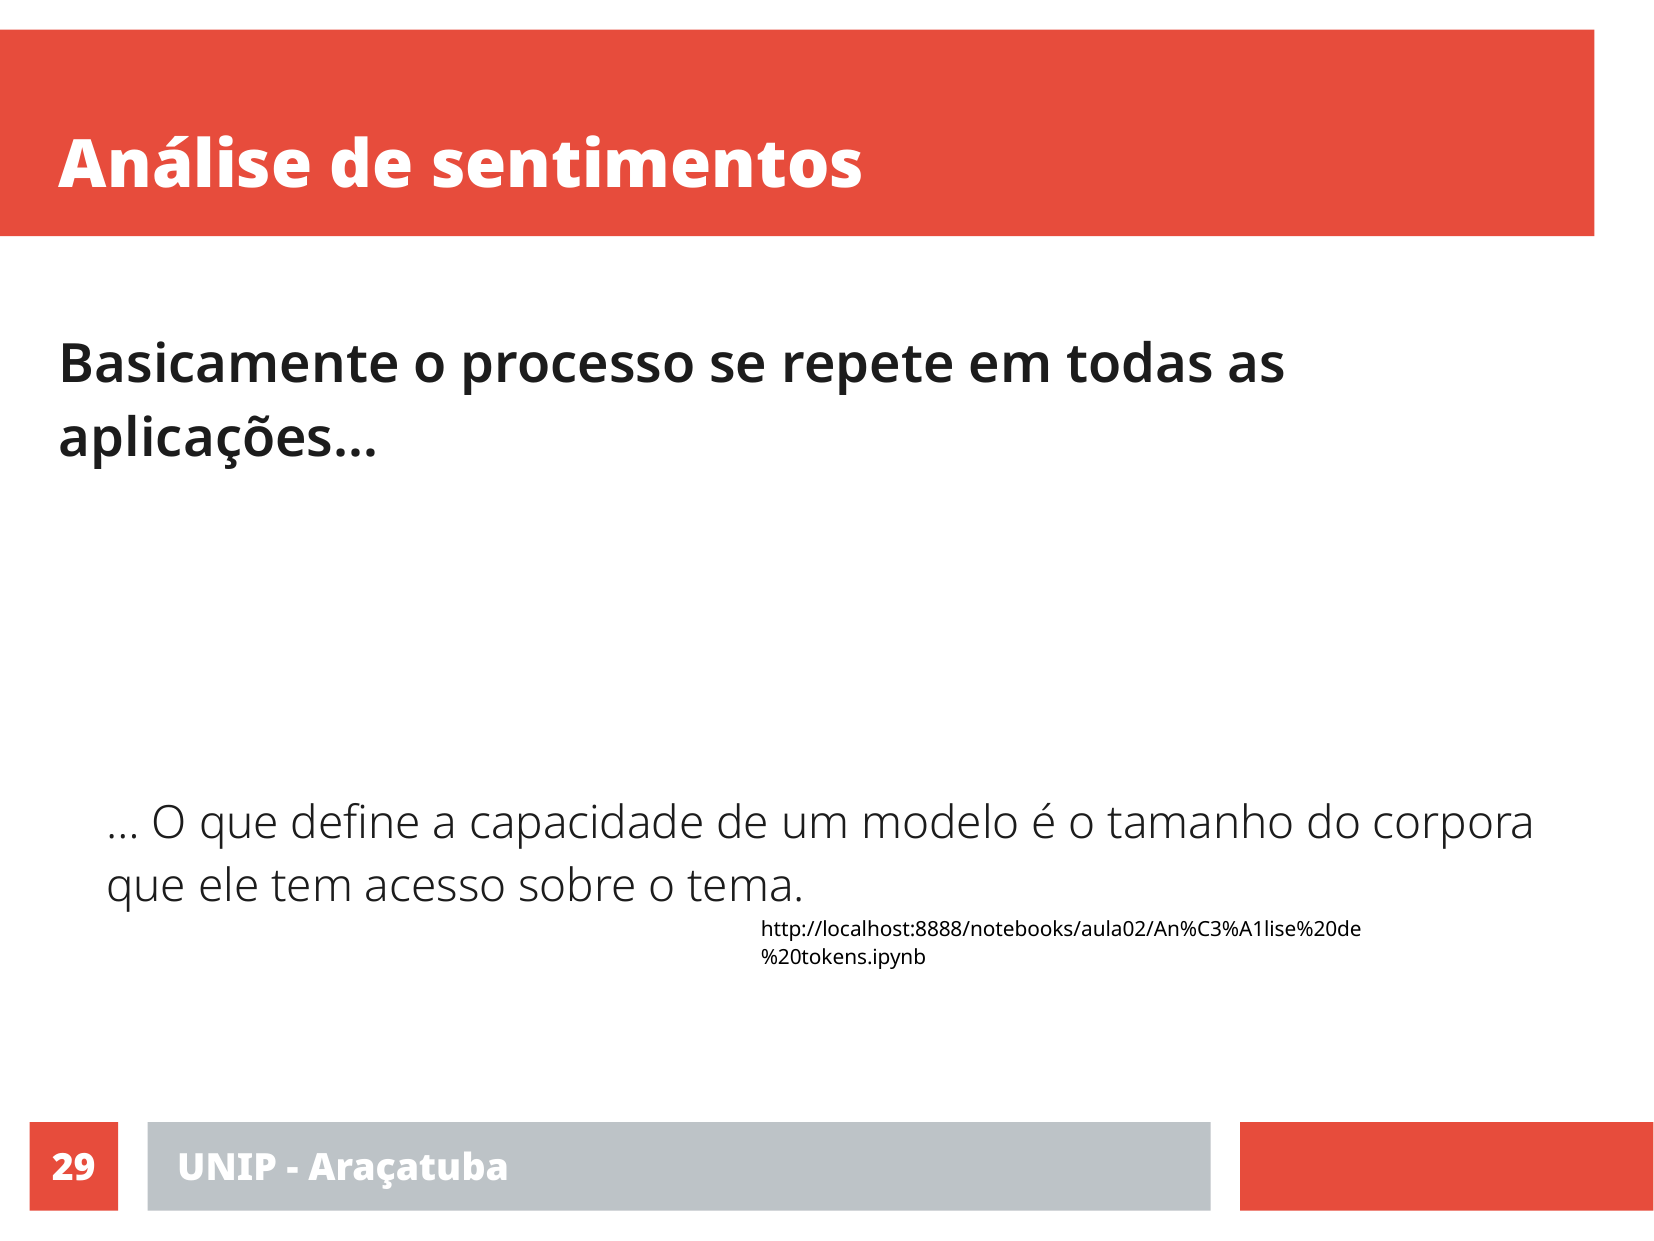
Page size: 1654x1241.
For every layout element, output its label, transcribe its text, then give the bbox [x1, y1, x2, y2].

text_box http://localhost:8888/notebooks/aula02/An%C3%A1lise%20de%20tokens.ipynb [746, 906, 1517, 948]
list Basicamente o processo se repete em todas as aplicações… … O que define a capacidade de um modelo é o tamanho do corpora que ele tem acesso sobre o tema. [59, 324, 1565, 1093]
title Análise de sentimentos [59, 59, 1595, 207]
